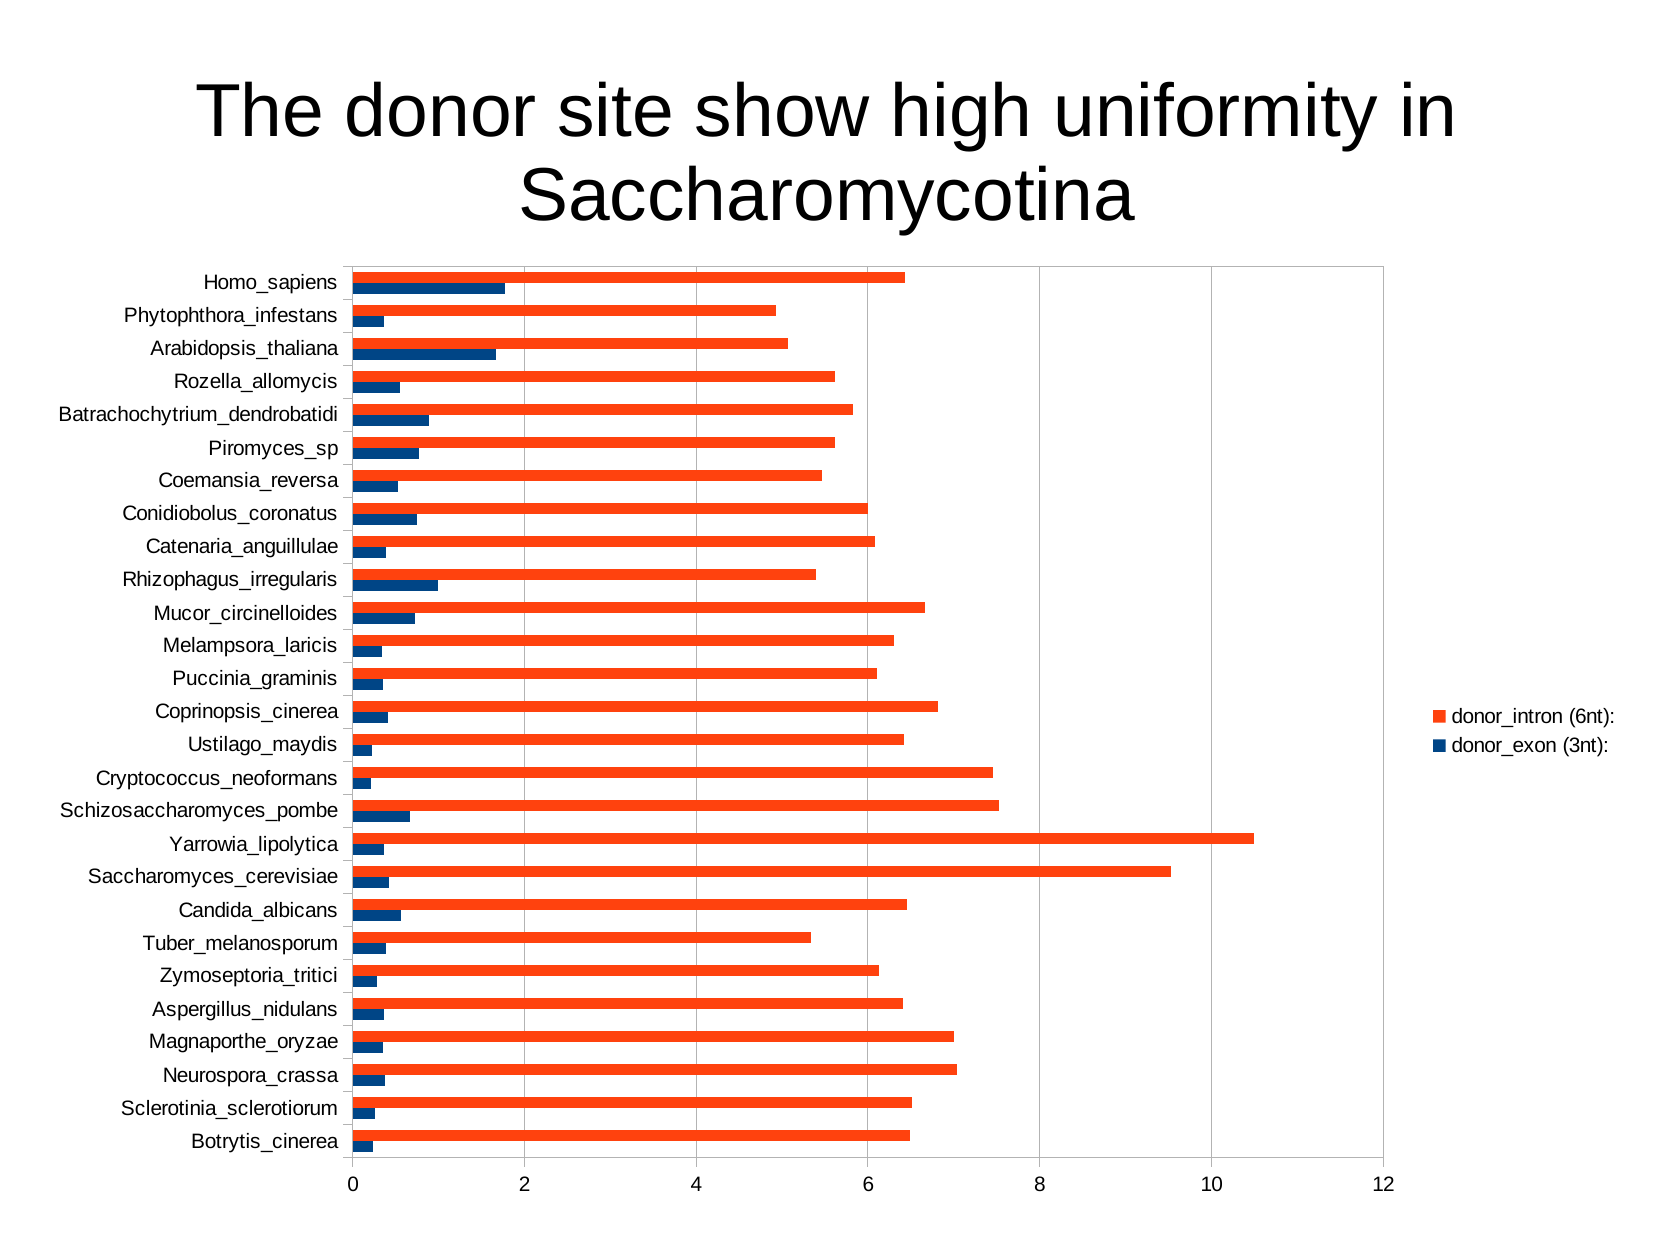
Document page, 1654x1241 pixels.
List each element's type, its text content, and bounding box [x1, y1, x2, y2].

chart [26, 247, 1636, 1216]
title The donor site show high uniformity in Saccharomycotina [82, 49, 1571, 247]
